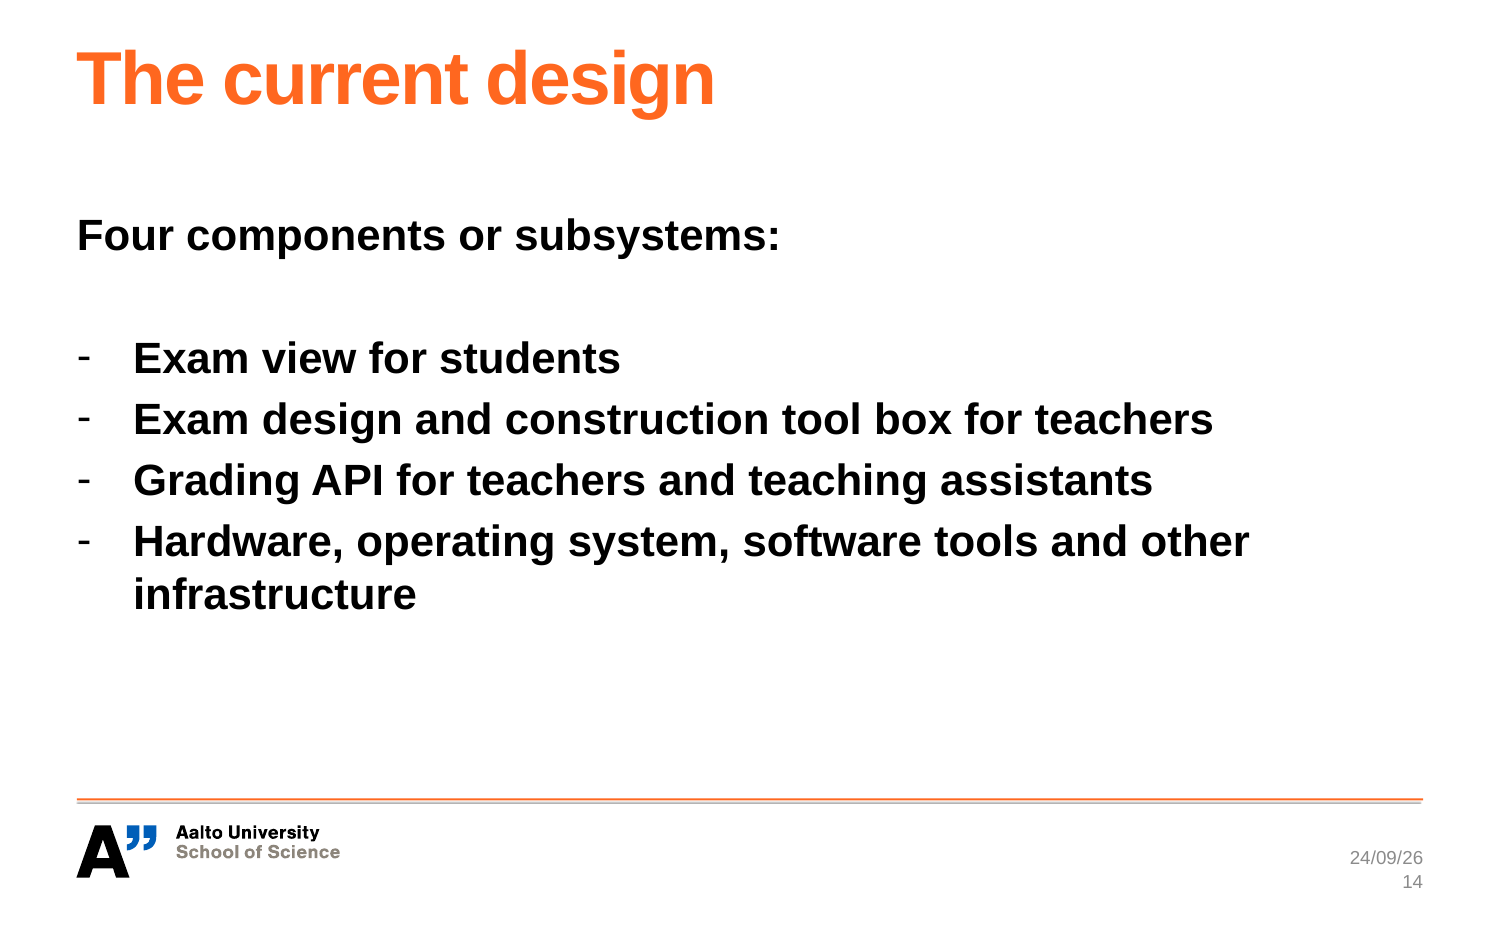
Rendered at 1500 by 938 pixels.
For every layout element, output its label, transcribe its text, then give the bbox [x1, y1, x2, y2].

title The current design [76, 43, 1424, 206]
list Four components or subsystems: Exam view for students Exam design and construction tool box for teachers Grading API for teachers and teaching assistants Hardware, operating system, software tools and other infrastructure [76, 206, 1424, 755]
slide_number <number> [829, 870, 1424, 893]
slide_number 21/05/19 [829, 844, 1424, 870]
